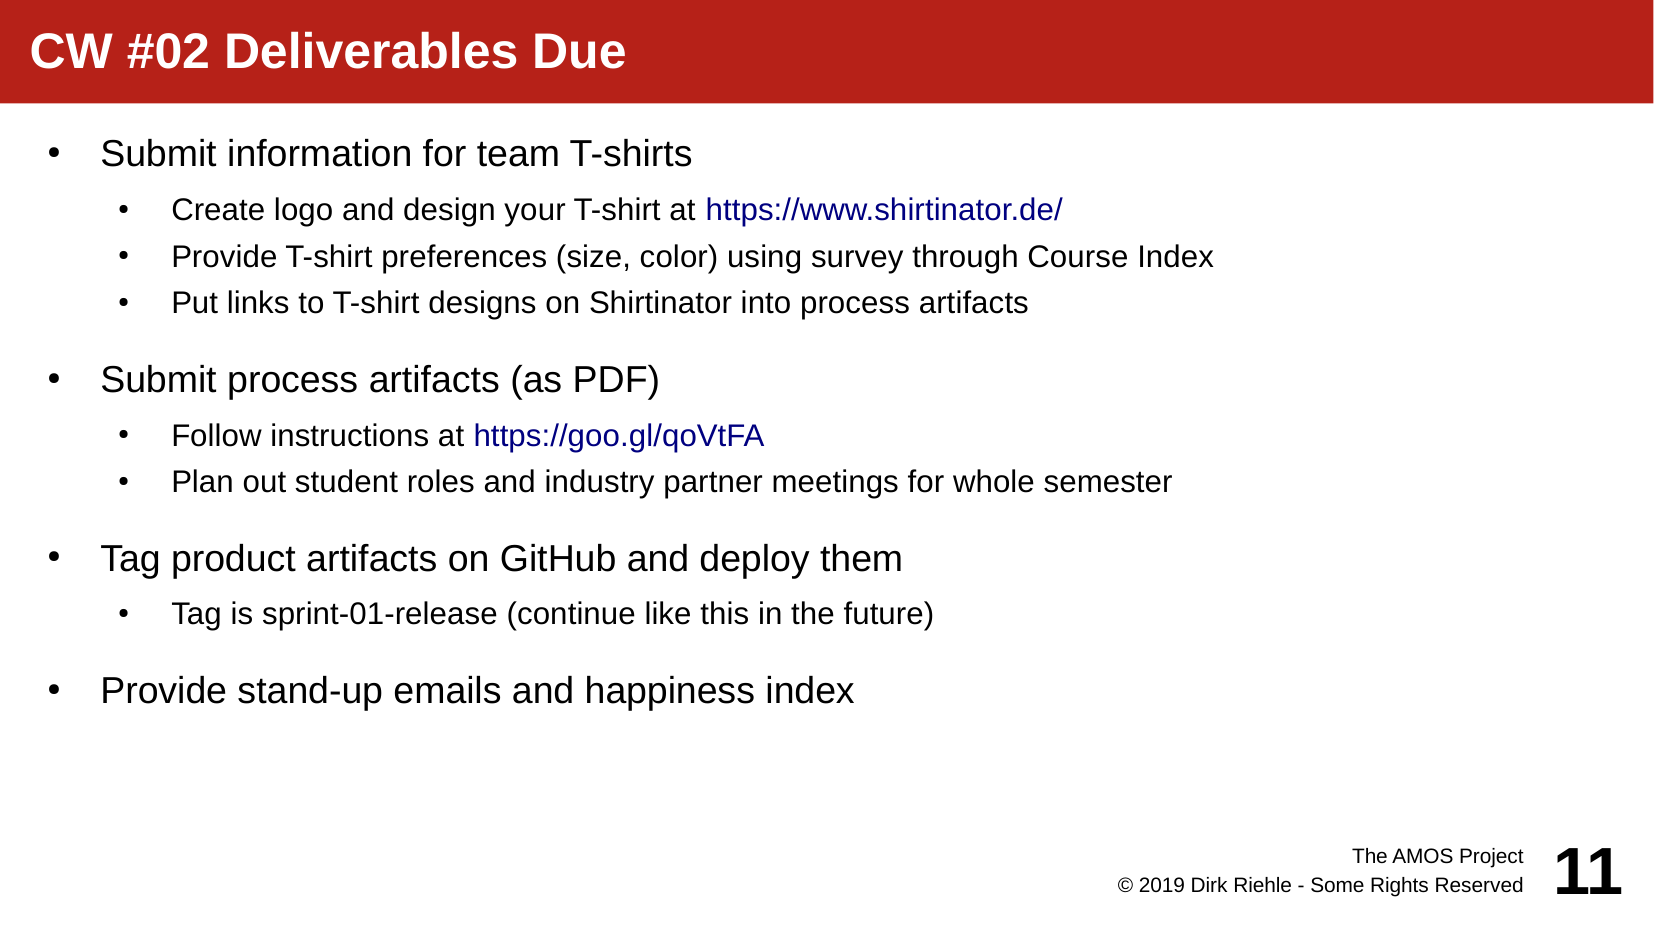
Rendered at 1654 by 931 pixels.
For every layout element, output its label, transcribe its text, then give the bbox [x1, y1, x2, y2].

list Submit information for team T-shirts Create logo and design your T-shirt at https://www.shirtinator.de/ Provide T-shirt preferences (size, color) using survey through Course Index Put links to T-shirt designs on Shirtinator into process artifacts Submit process artifacts (as PDF) Follow instructions at https://goo.gl/qoVtFA Plan out student roles and industry partner meetings for whole semester Tag product artifacts on GitHub and deploy them Tag is sprint-01-release (continue like this in the future) Provide stand-up emails and happiness index [29, 132, 1625, 798]
title CW #02 Deliverables Due [0, 0, 1654, 104]
